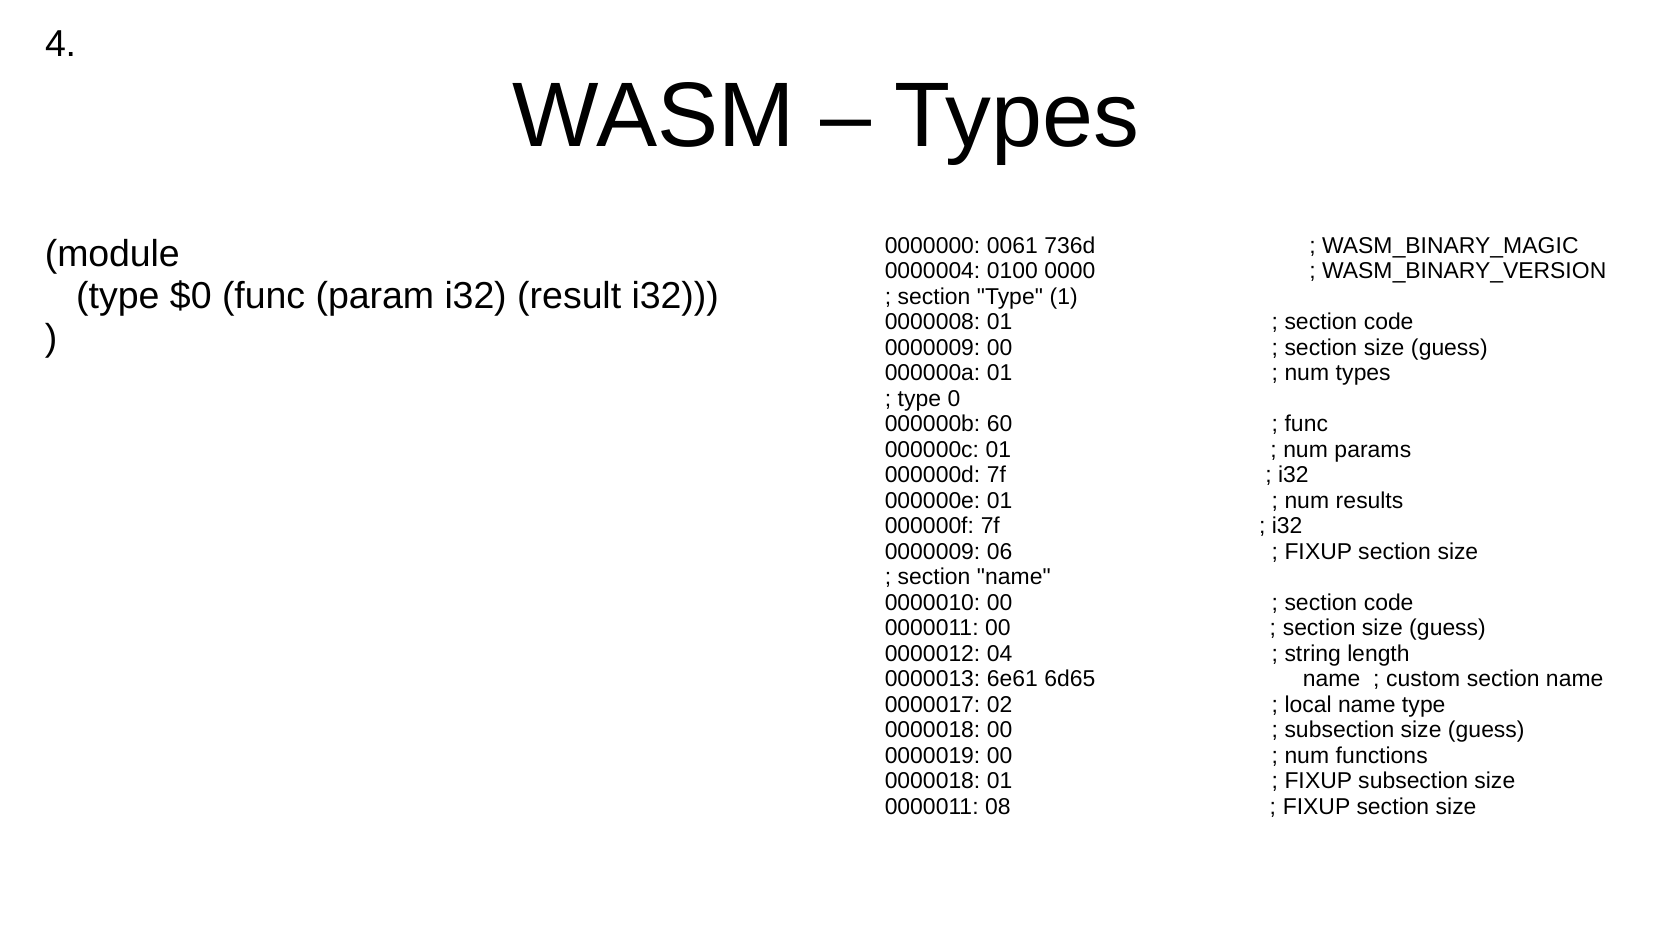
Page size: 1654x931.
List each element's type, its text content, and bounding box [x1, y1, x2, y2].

title WASM – Types [82, 37, 1571, 193]
text_box 0000000: 0061 736d ; WASM_BINARY_MAGIC 0000004: 0100 0000 ; WASM_BINARY_VERSION ; section "Type" (1) 0000008: 01 ; section code 0000009: 00 ; section size (guess) 000000a: 01 ; num types ; type 0 000000b: 60 ; func 000000c: 01 ; num params 000000d: 7f ; i32 000000e: 01 ; num results 000000f: 7f ; i32 0000009: 06 ; FIXUP section size ; section "name" 0000010: 00 ; section code 0000011: 00 ; section size (guess) 0000012: 04 ; string length 0000013: 6e61 6d65 name ; custom section name 0000017: 02 ; local name type 0000018: 00 ; subsection size (guess) 0000019: 00 ; num functions 0000018: 01 ; FIXUP subsection size 0000011: 08 ; FIXUP section size [870, 225, 1636, 827]
text_box 4. [30, 15, 92, 72]
text_box (module (type $0 (func (param i32) (result i32))) ) [30, 225, 796, 826]
